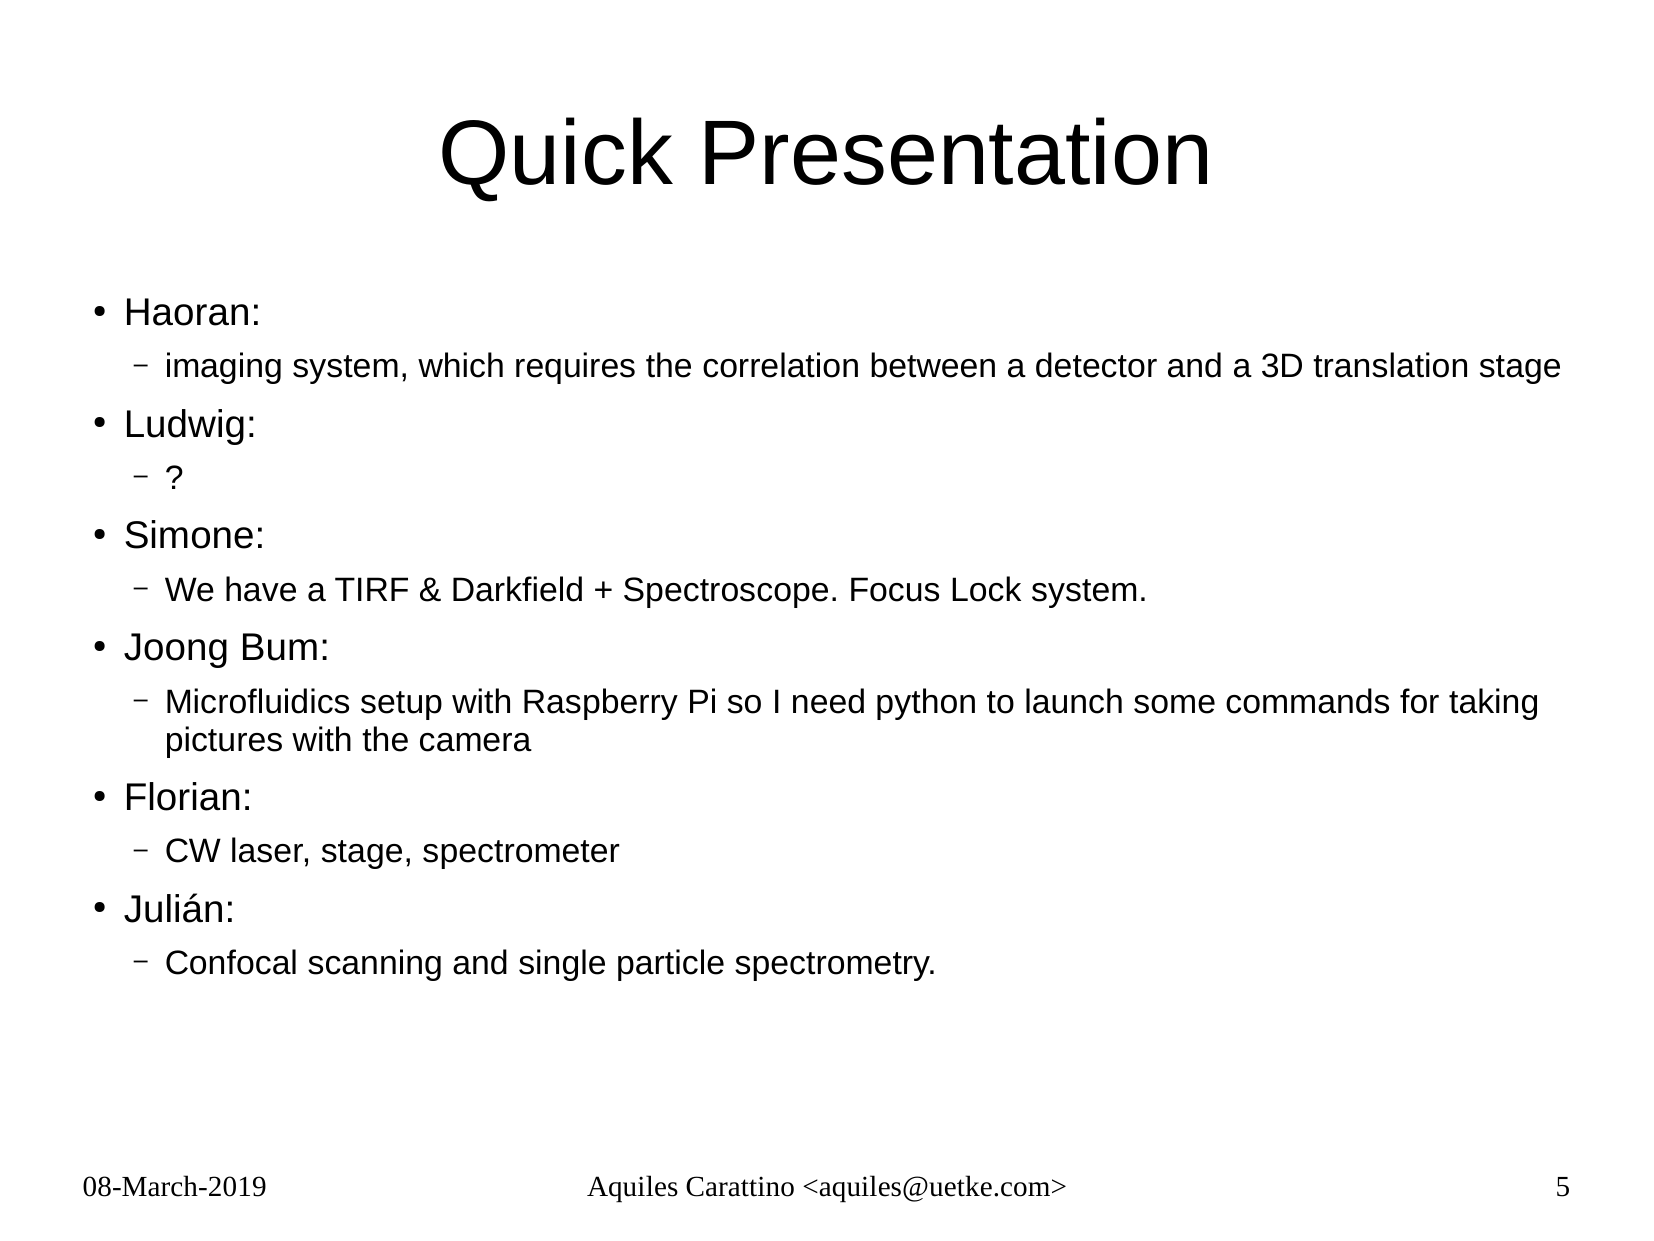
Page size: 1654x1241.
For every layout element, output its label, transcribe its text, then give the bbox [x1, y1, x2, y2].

title Quick Presentation [82, 49, 1571, 257]
list Haoran: imaging system, which requires the correlation between a detector and a 3D translation stage Ludwig: ? Simone: We have a TIRF & Darkfield + Spectroscope. Focus Lock system. Joong Bum: Microfluidics setup with Raspberry Pi so I need python to launch some commands for taking pictures with the camera Florian: CW laser, stage, spectrometer Julián: Confocal scanning and single particle spectrometry. [82, 290, 1571, 1010]
